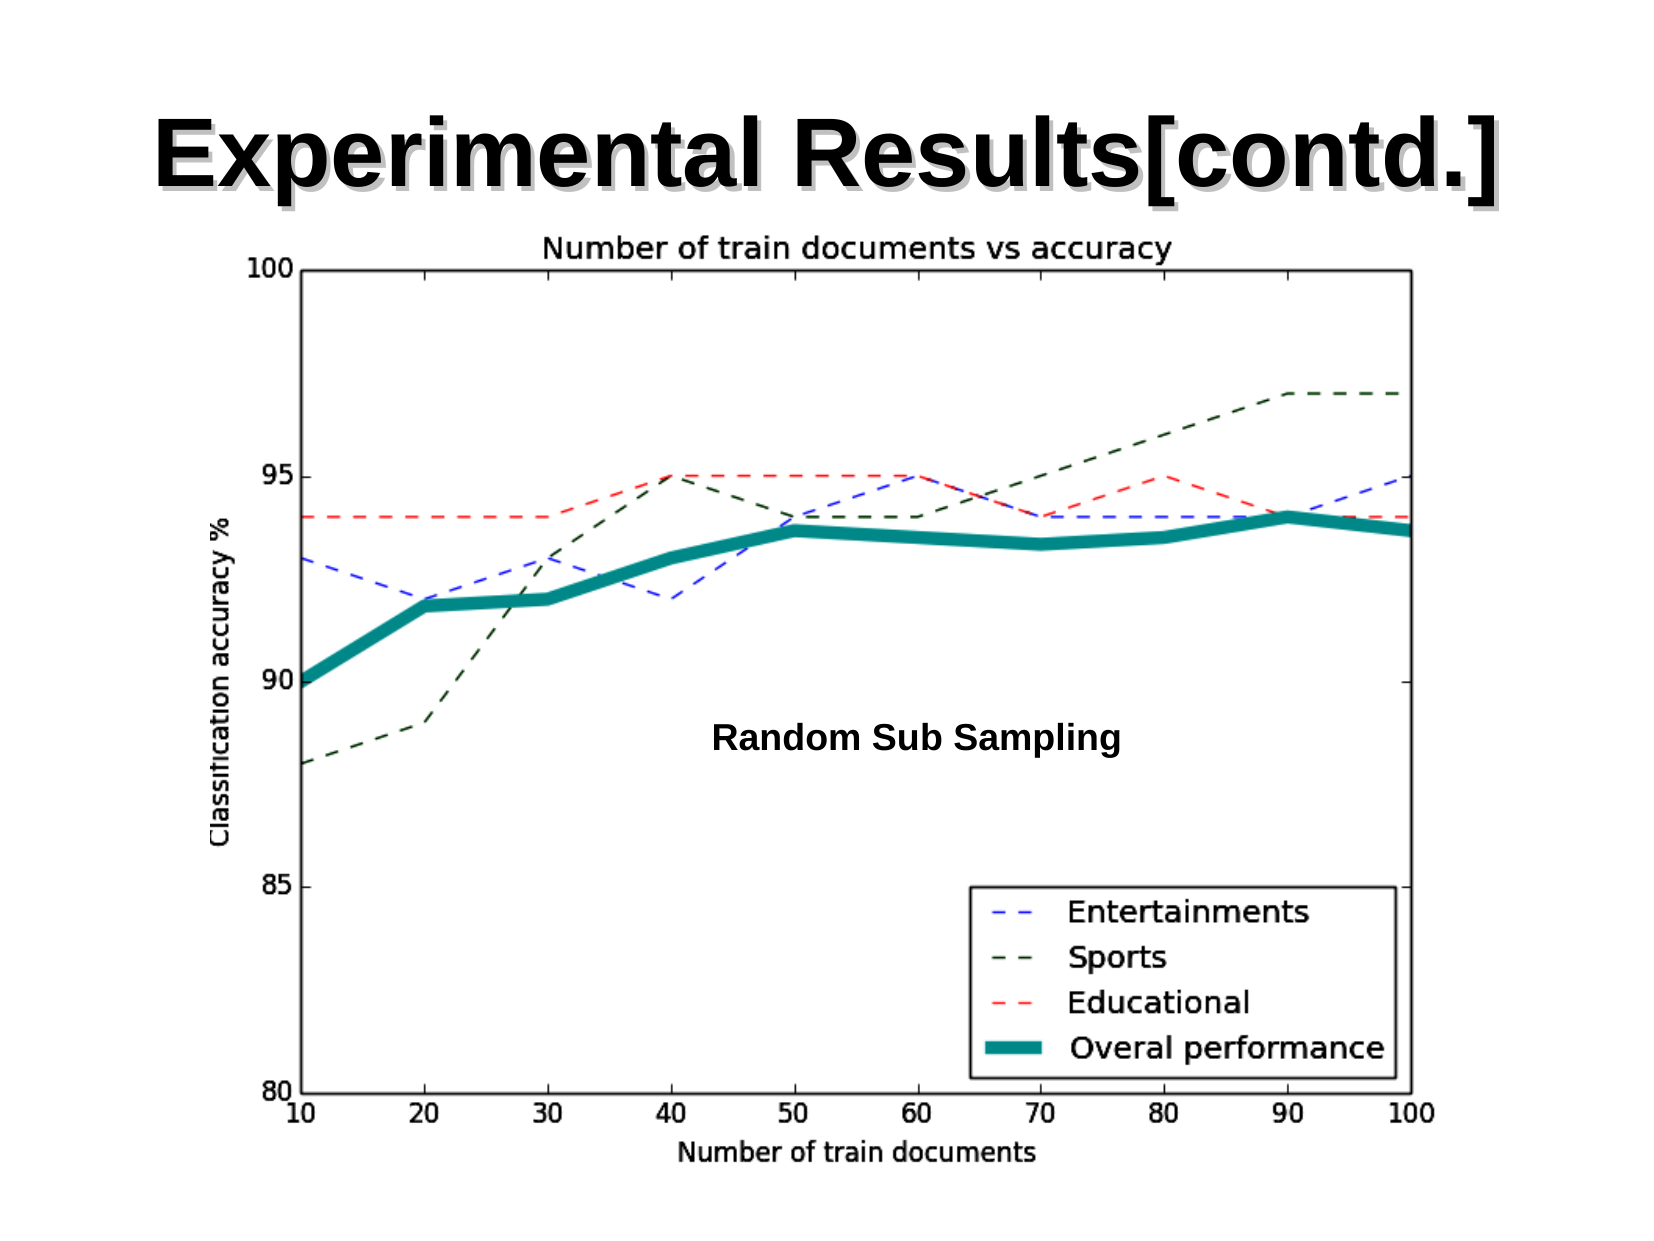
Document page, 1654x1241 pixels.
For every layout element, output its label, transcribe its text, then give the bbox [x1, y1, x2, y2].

text_box Random Sub Sampling [696, 708, 1138, 766]
title Experimental Results[contd.] [82, 49, 1571, 257]
picture [210, 231, 1461, 1170]
